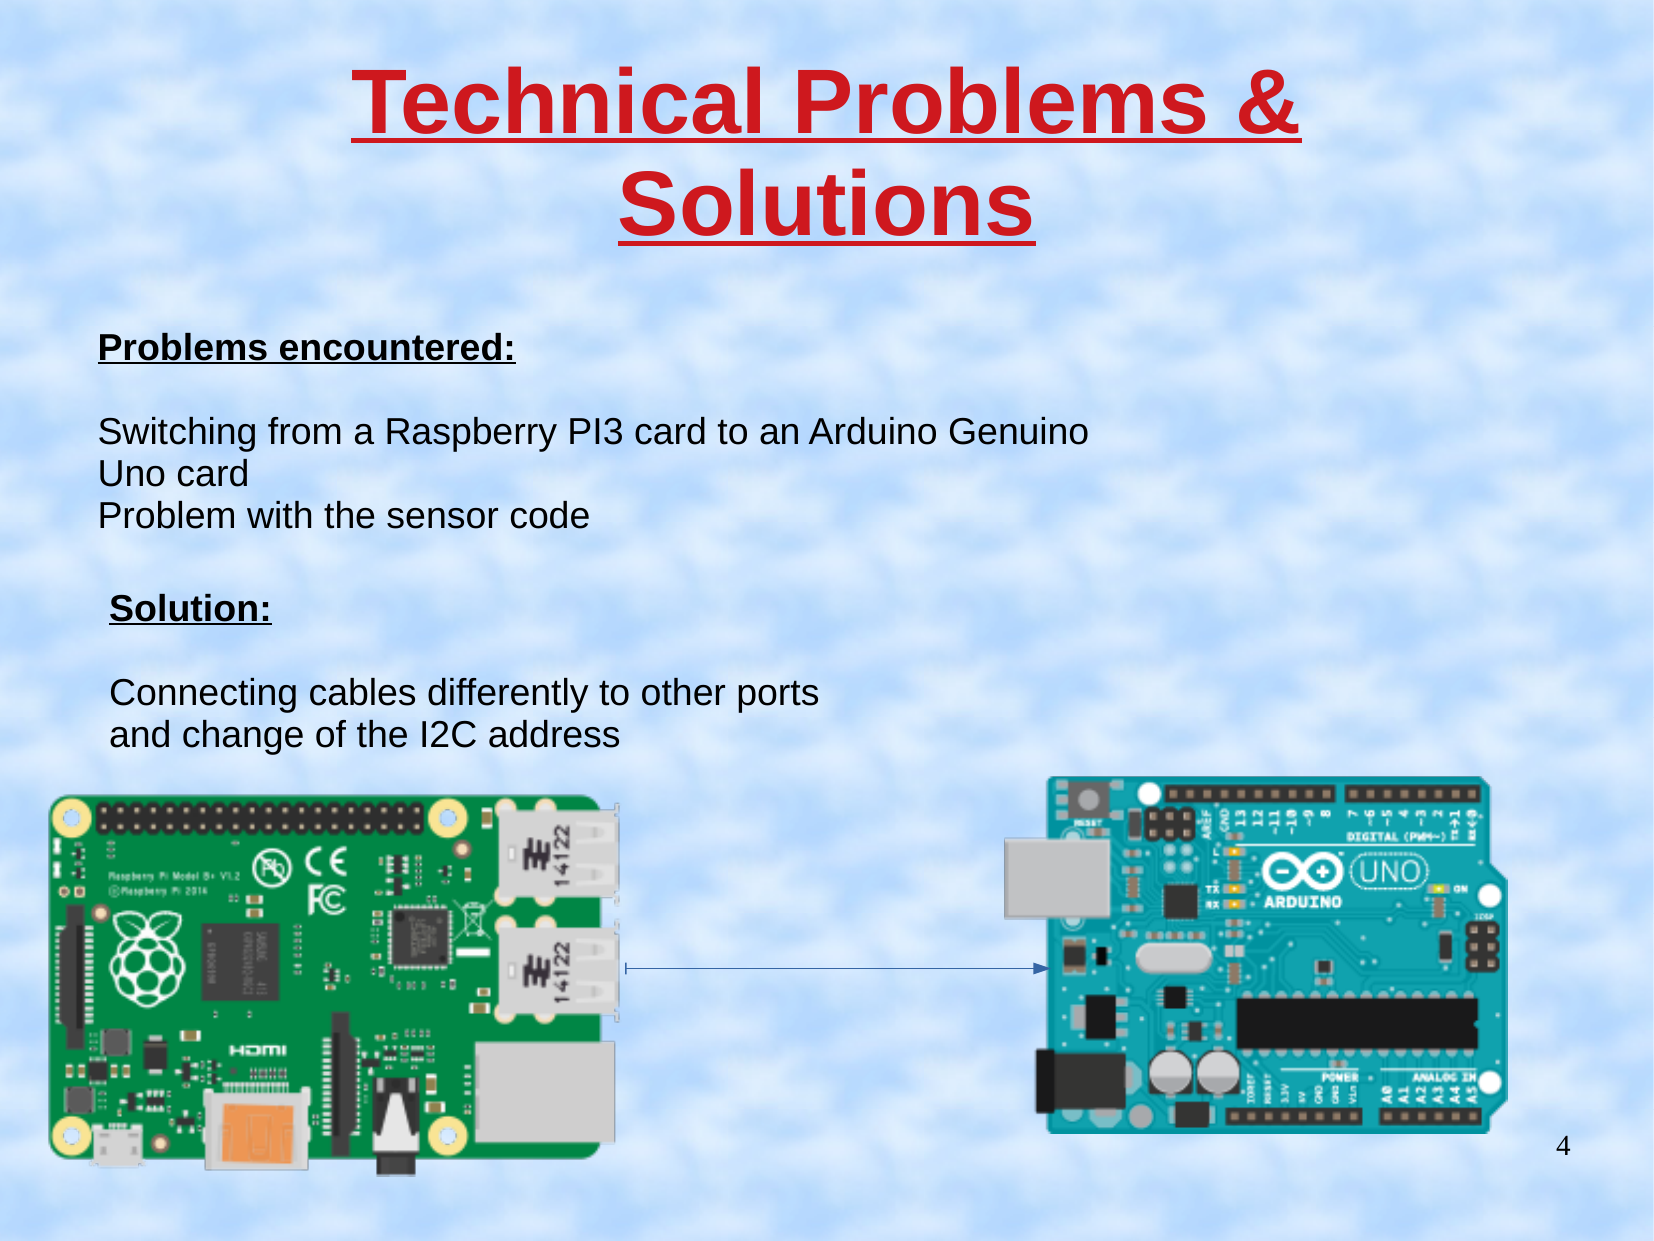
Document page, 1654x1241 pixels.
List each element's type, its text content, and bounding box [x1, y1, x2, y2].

text_box Solution: Connecting cables differently to other ports and change of the I2C address [94, 579, 835, 763]
text_box Problems encountered: Switching from a Raspberry PI3 card to an Arduino Genuino Uno card Problem with the sensor code [82, 318, 1158, 603]
picture [0, 0, 1654, 1241]
title Technical Problems & Solutions [82, 49, 1571, 257]
